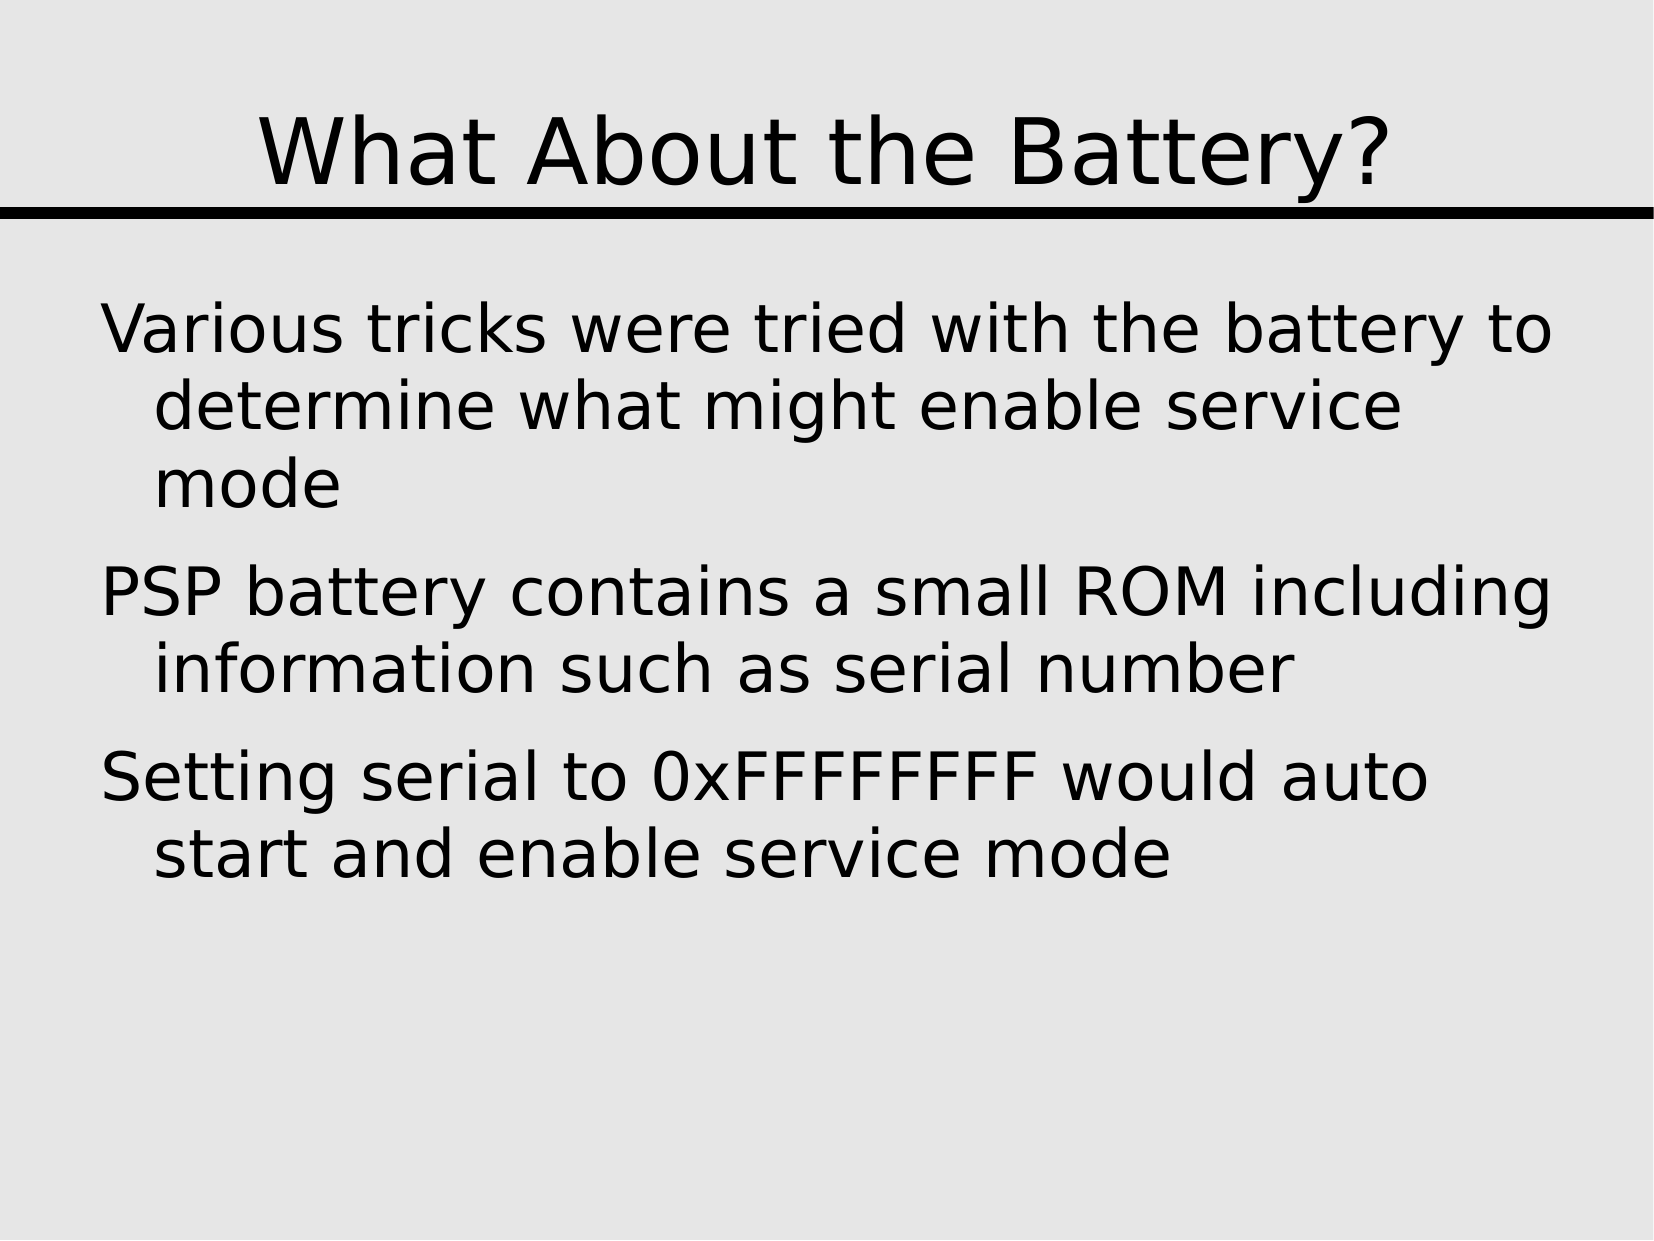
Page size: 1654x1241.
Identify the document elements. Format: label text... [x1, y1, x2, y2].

title What About the Battery? [82, 56, 1571, 250]
list Various tricks were tried with the battery to determine what might enable service mode PSP battery contains a small ROM including information such as serial number Setting serial to 0xFFFFFFFF would auto start and enable service mode [82, 290, 1571, 1094]
